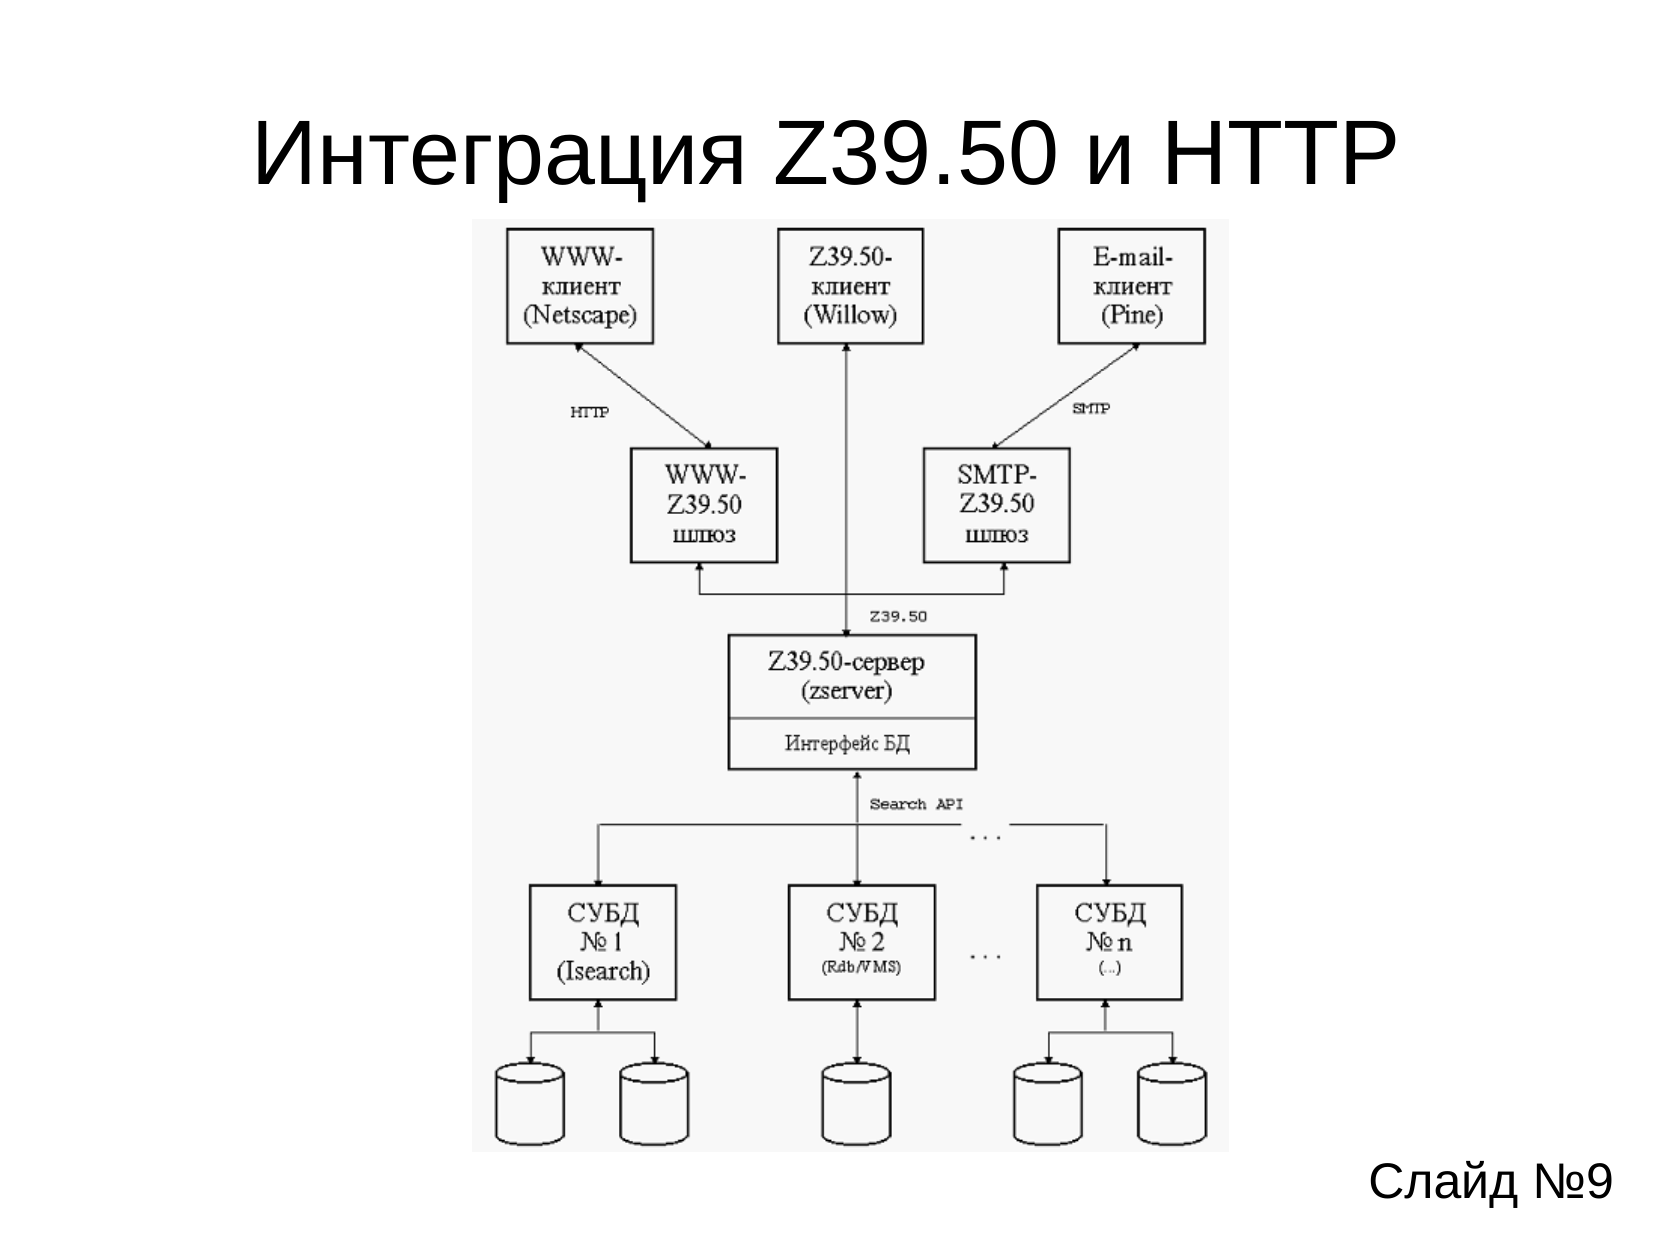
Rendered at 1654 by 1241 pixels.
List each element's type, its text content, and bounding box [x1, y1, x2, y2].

picture [472, 219, 1229, 1152]
text_box Слайд №9 [1328, 1122, 1654, 1241]
title Интеграция Z39.50 и HTTP [82, 56, 1571, 250]
